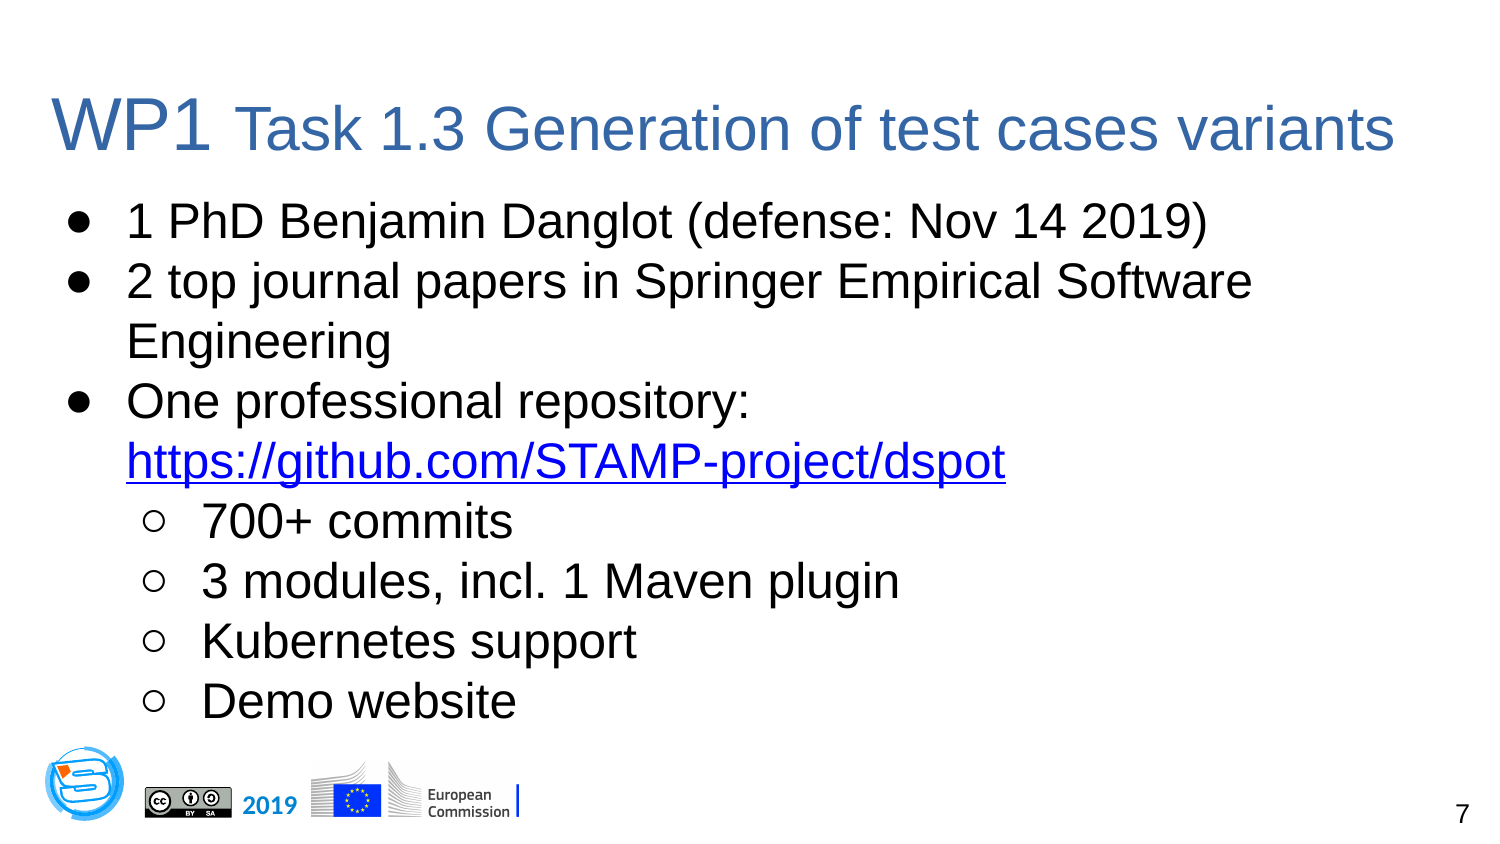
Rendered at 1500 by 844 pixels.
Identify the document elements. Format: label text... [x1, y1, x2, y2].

slide_number <number> [1395, 780, 1486, 844]
title WP1 Task 1.3 Generation of test cases variants [51, 72, 1449, 167]
list 1 PhD Benjamin Danglot (defense: Nov 14 2019) 2 top journal papers in Springer Empirical Software Engineering One professional repository: https://github.com/STAMP-project/dspot 700+ commits 3 modules, incl. 1 Maven plugin Kubernetes support Demo website [51, 188, 1449, 826]
